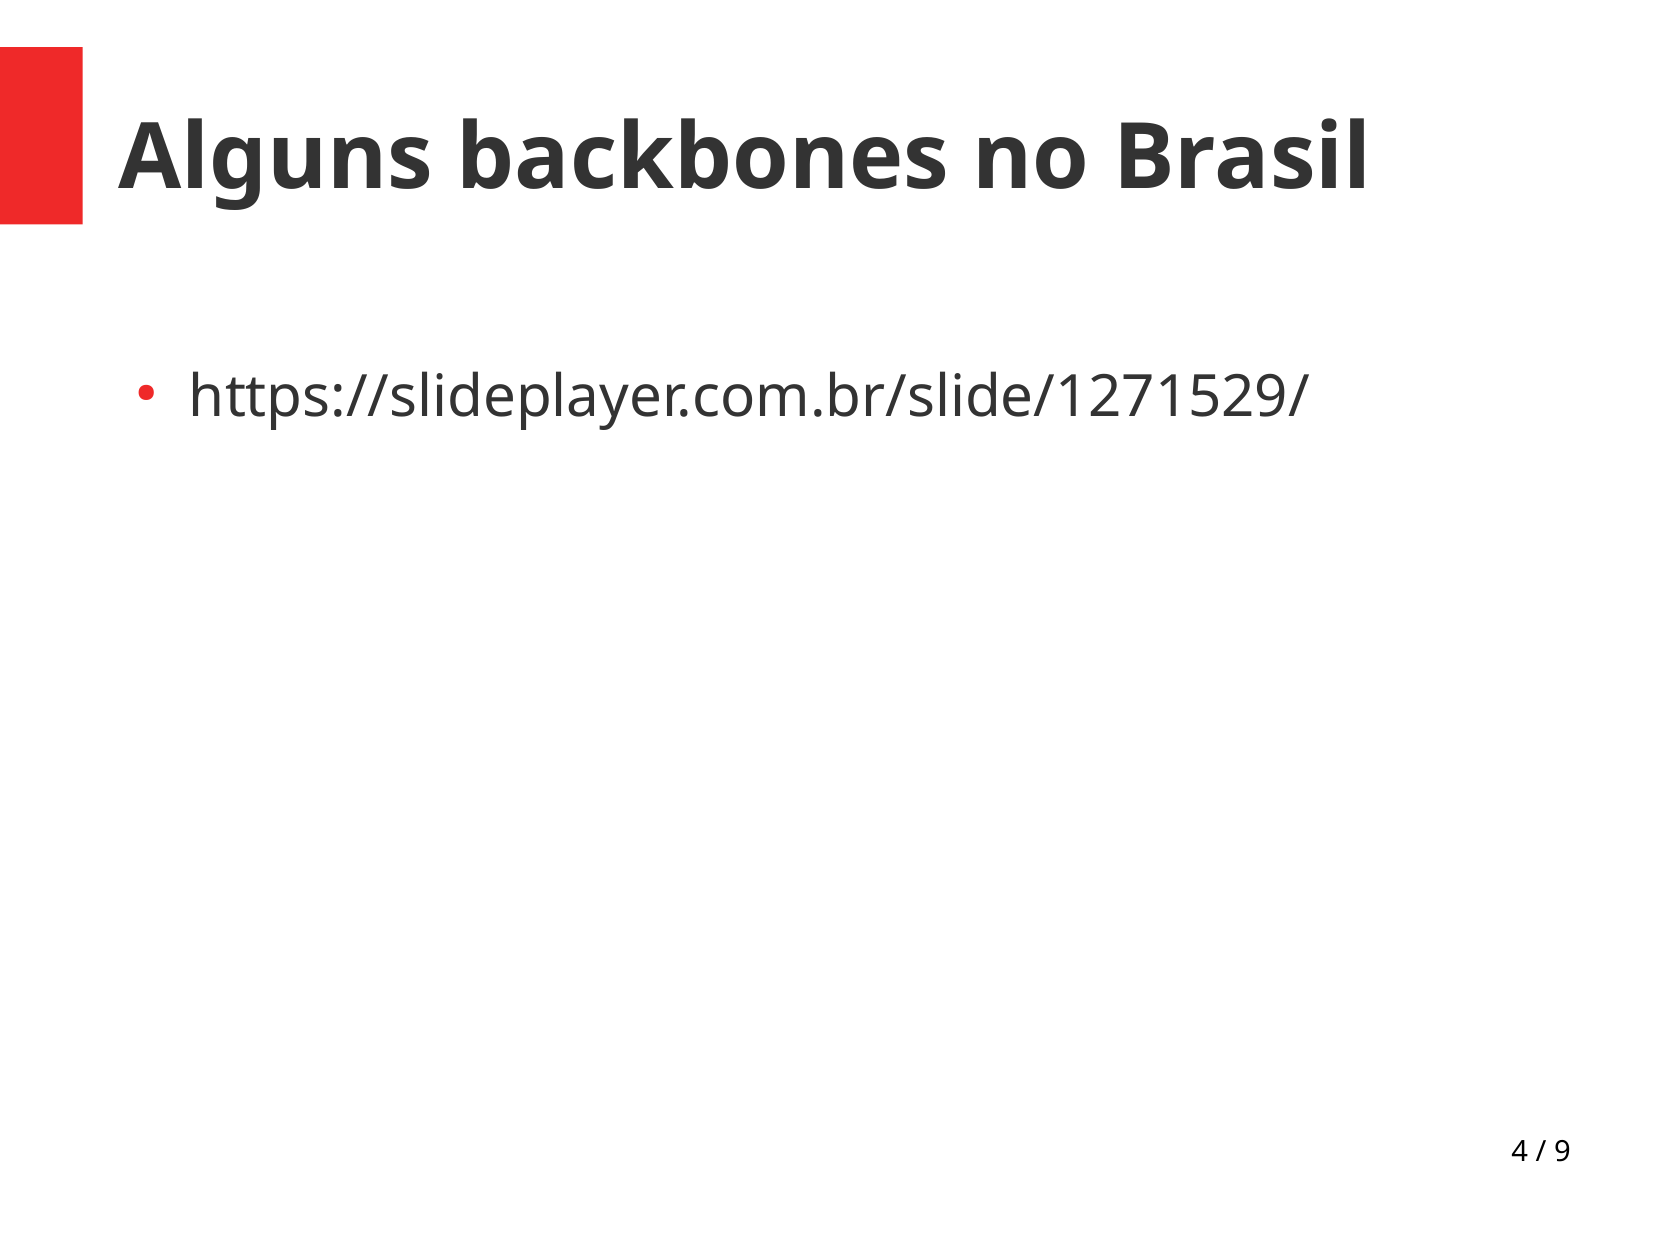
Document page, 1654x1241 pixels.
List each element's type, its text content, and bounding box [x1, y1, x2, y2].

list https://slideplayer.com.br/slide/1271529/ [118, 354, 1536, 1074]
title Alguns backbones no Brasil [118, 49, 1571, 257]
